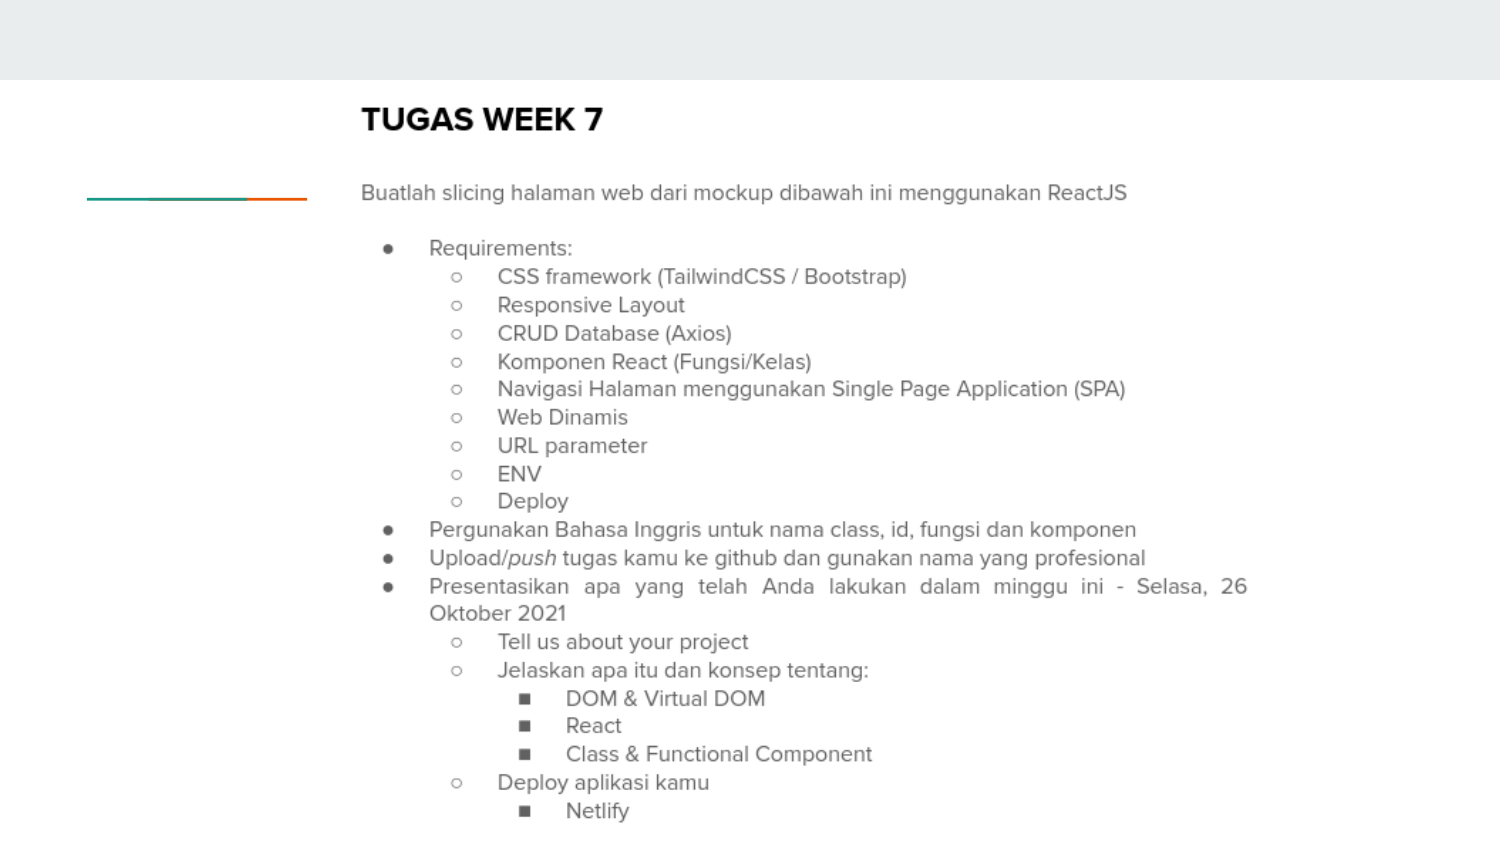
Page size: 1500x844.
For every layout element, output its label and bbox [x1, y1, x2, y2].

picture [337, 88, 1276, 844]
